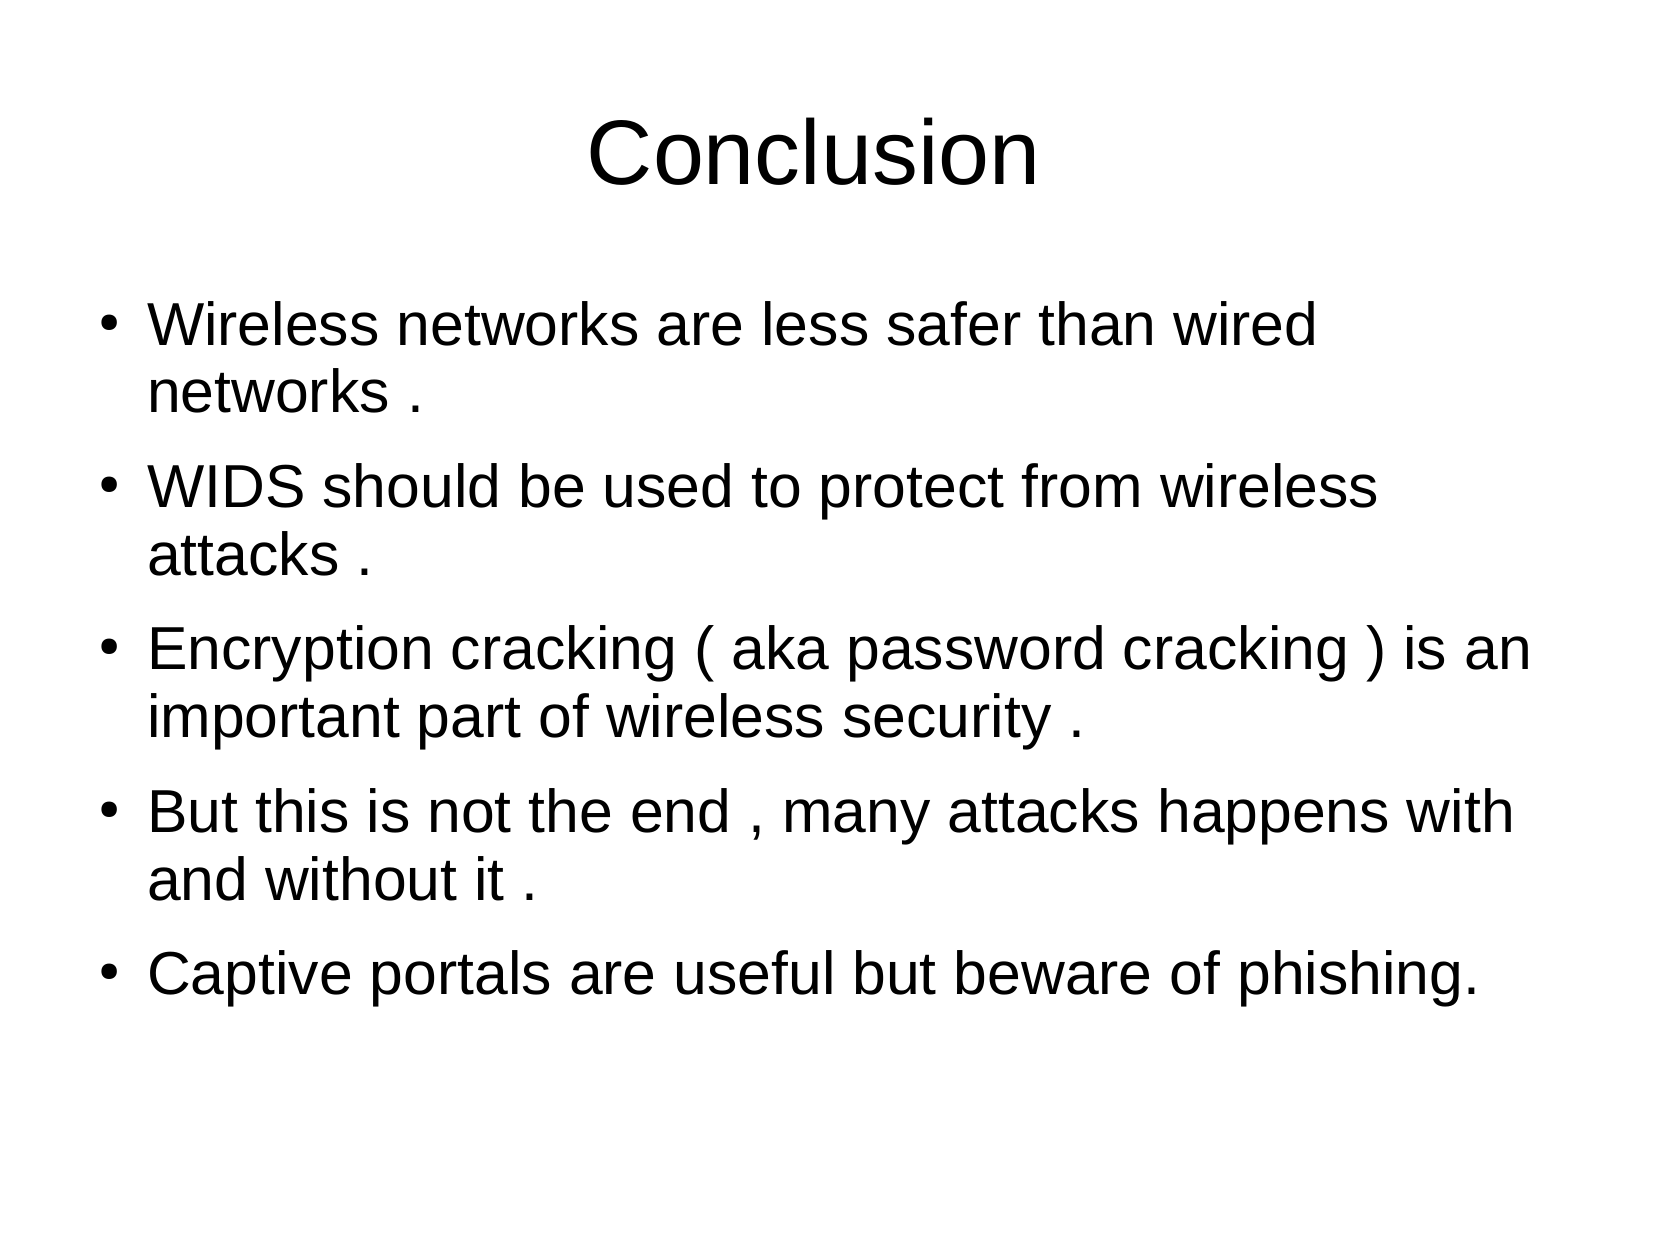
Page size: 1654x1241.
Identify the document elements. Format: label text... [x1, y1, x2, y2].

title Conclusion [82, 49, 1571, 257]
list Wireless networks are less safer than wired networks . WIDS should be used to protect from wireless attacks . Encryption cracking ( aka password cracking ) is an important part of wireless security . But this is not the end , many attacks happens with and without it . Captive portals are useful but beware of phishing. [82, 290, 1571, 1010]
